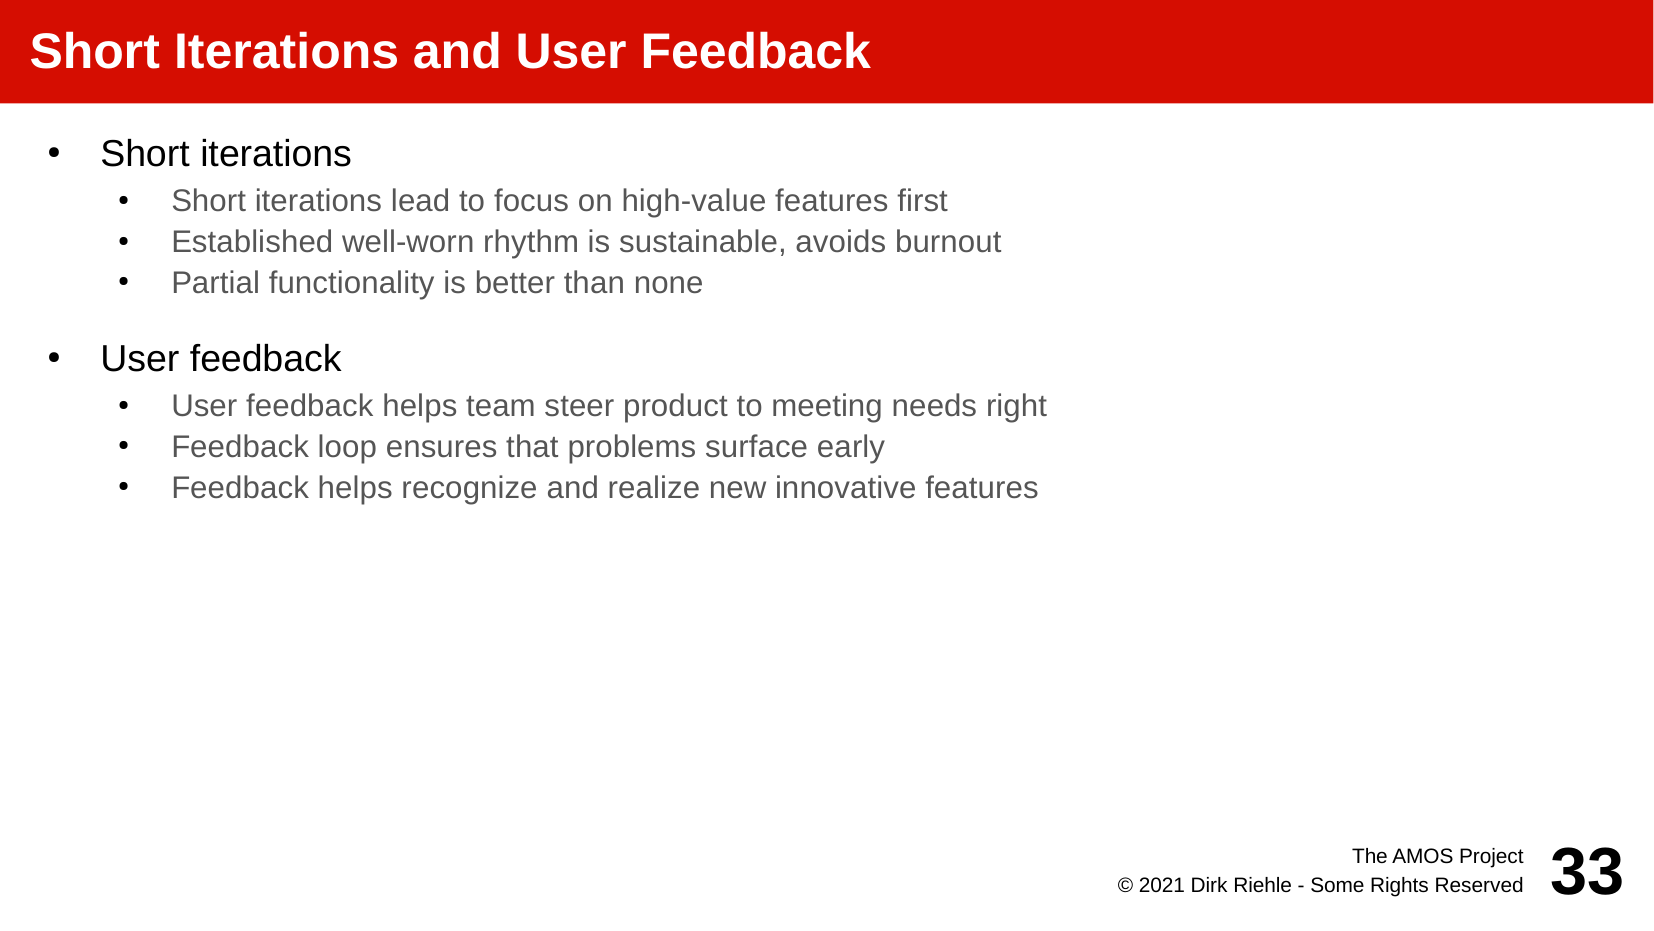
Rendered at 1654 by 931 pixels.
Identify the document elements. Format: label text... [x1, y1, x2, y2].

list Short iterations Short iterations lead to focus on high-value features first Established well-worn rhythm is sustainable, avoids burnout Partial functionality is better than none User feedback User feedback helps team steer product to meeting needs right Feedback loop ensures that problems surface early Feedback helps recognize and realize new innovative features [29, 132, 1625, 813]
title Short Iterations and User Feedback [0, 0, 1654, 104]
